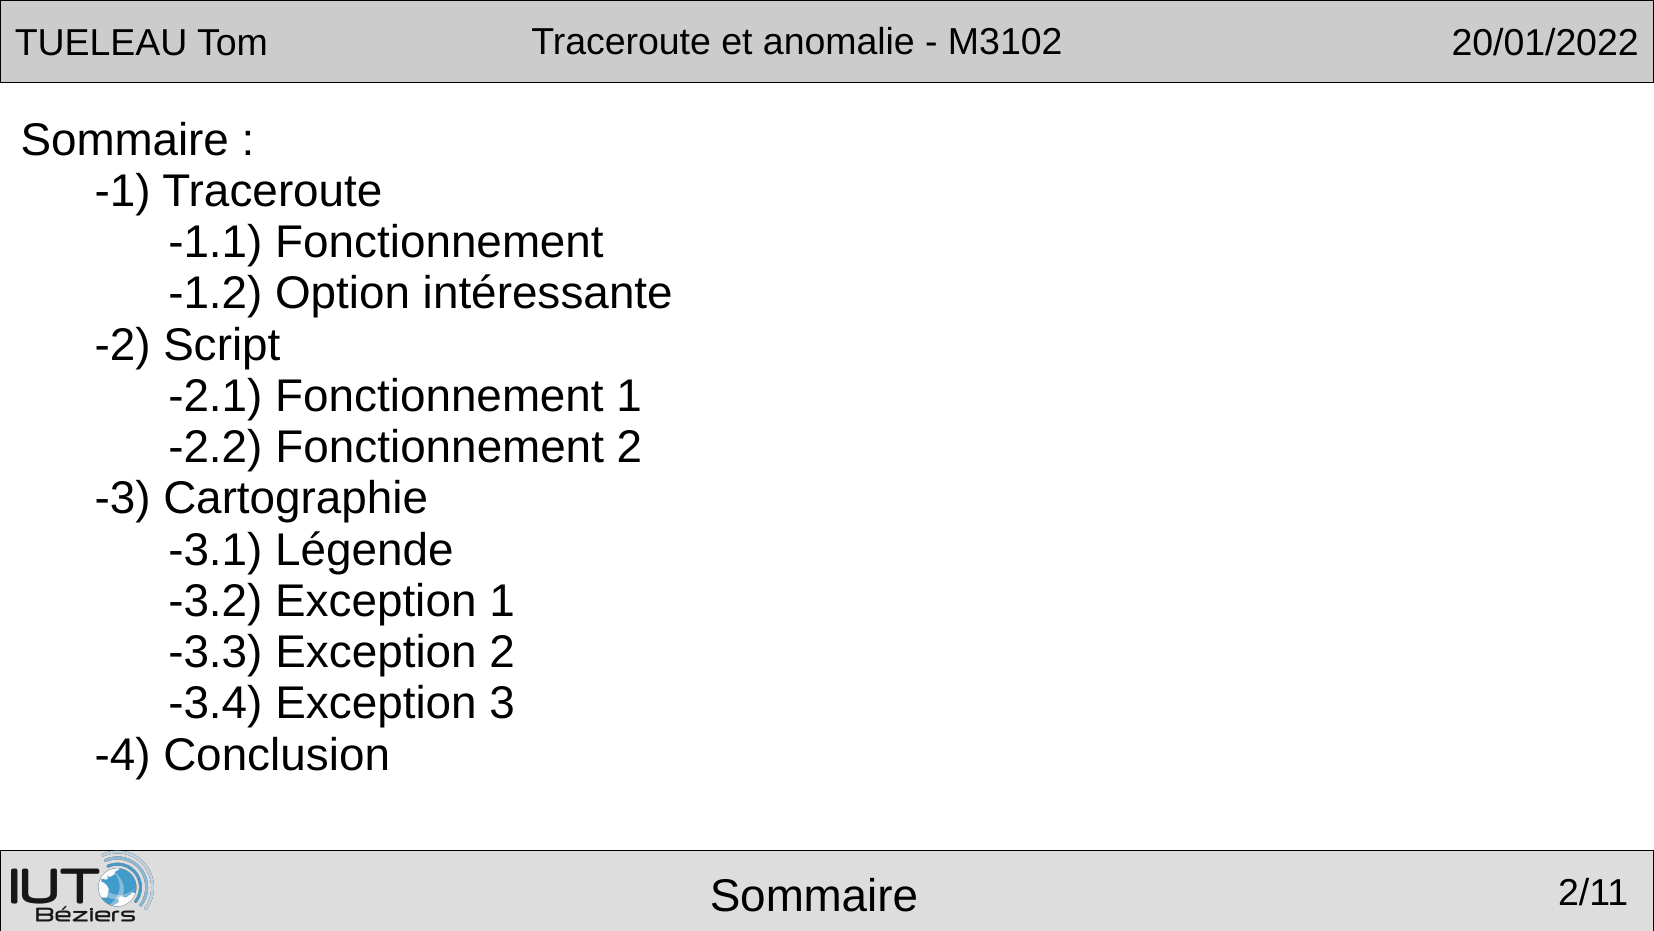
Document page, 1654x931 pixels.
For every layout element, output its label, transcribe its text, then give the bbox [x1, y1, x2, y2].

text_box Sommaire : -1) Traceroute -1.1) Fonctionnement -1.2) Option intéressante -2) Script -2.1) Fonctionnement 1 -2.2) Fonctionnement 2 -3) Cartographie -3.1) Légende -3.2) Exception 1 -3.3) Exception 2 -3.4) Exception 3 -4) Conclusion [5, 106, 1524, 788]
picture [11, 850, 154, 922]
text_box Sommaire [694, 862, 959, 929]
